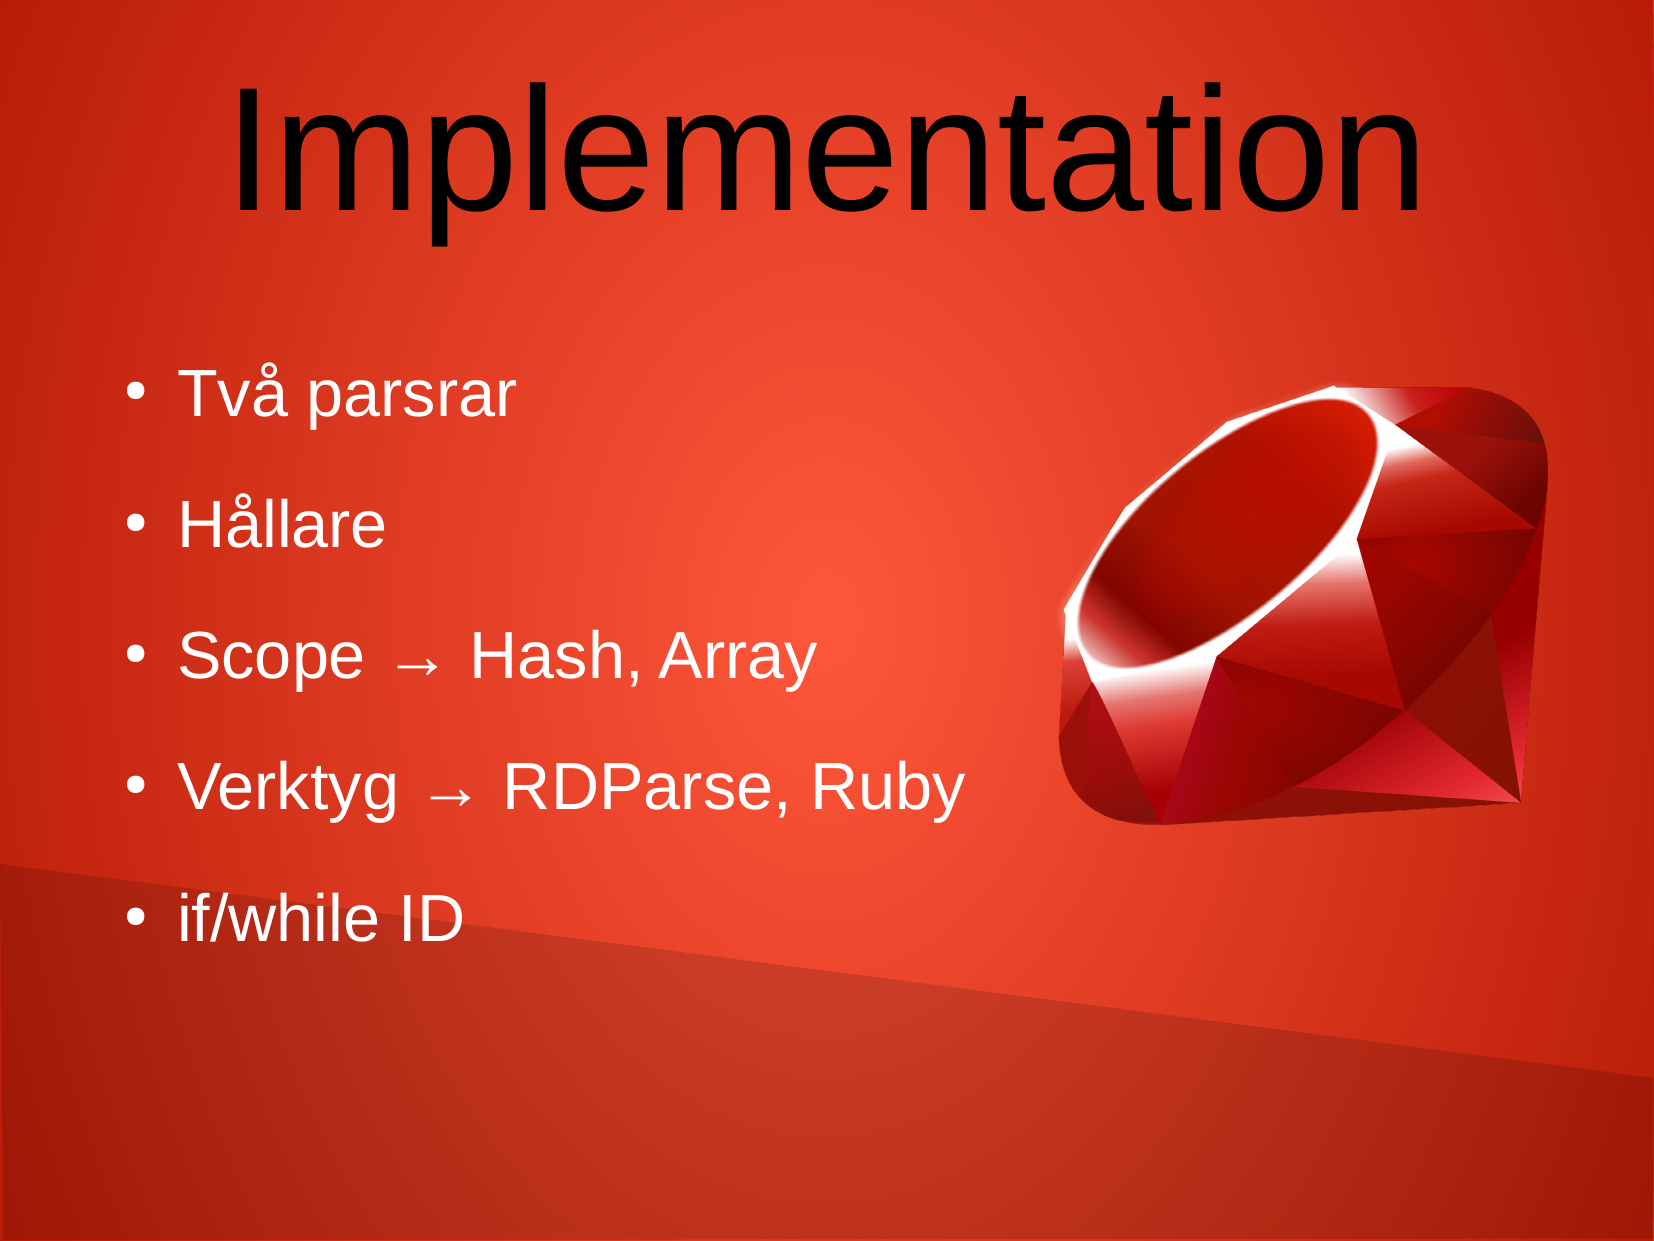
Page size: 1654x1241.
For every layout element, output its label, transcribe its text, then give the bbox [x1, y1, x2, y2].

picture [1051, 377, 1548, 825]
title Implementation [82, 47, 1571, 252]
list Två parsrar Hållare Scope → Hash, Array Verktyg → RDParse, Ruby if/while ID [106, 355, 1595, 1075]
